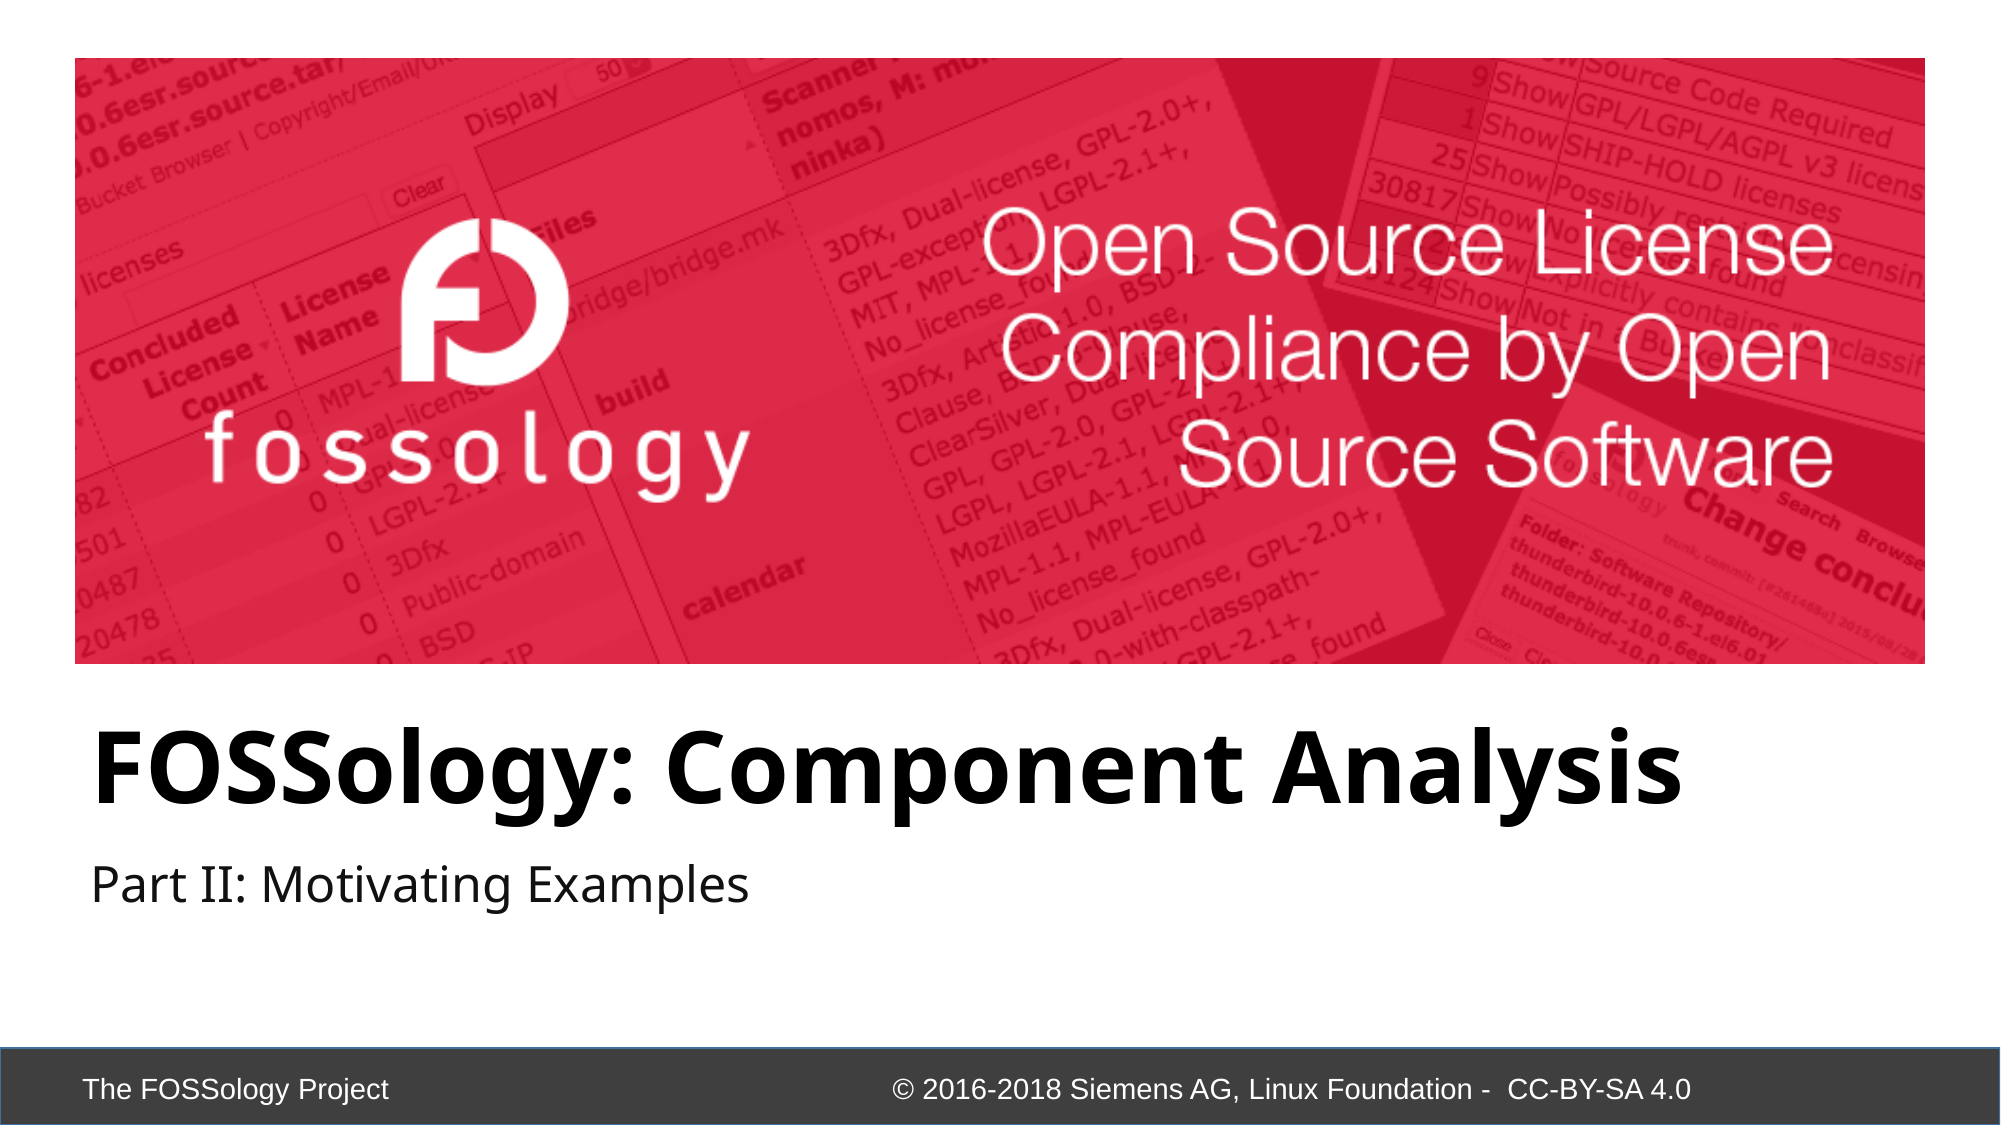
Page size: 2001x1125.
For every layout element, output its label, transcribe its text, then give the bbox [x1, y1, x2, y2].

text_box FOSSology: Component Analysis [75, 663, 1925, 832]
picture [75, 58, 1925, 663]
text_box Part II: Motivating Examples [75, 851, 1925, 993]
